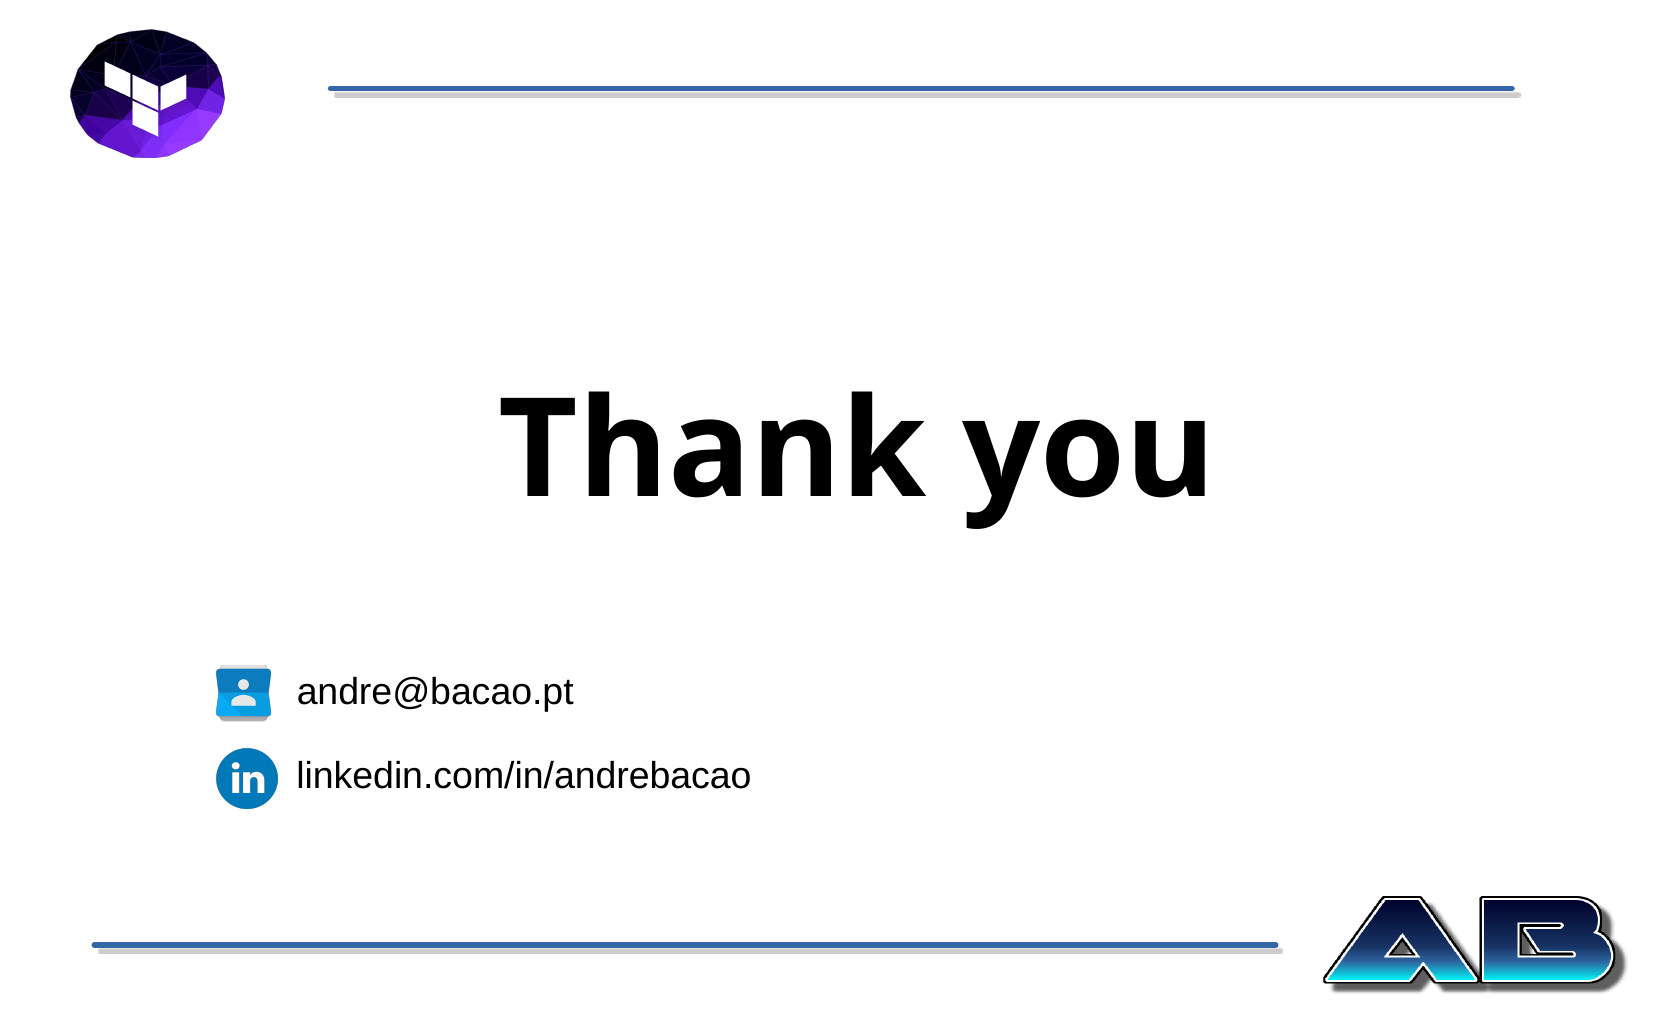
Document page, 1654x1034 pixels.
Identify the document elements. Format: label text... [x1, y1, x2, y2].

picture [70, 29, 225, 158]
picture [1322, 896, 1630, 996]
text_box Thank you [484, 342, 1359, 709]
picture [212, 744, 281, 812]
text_box andre@bacao.pt linkedin.com/in/andrebacao [177, 578, 851, 804]
picture [209, 658, 278, 727]
